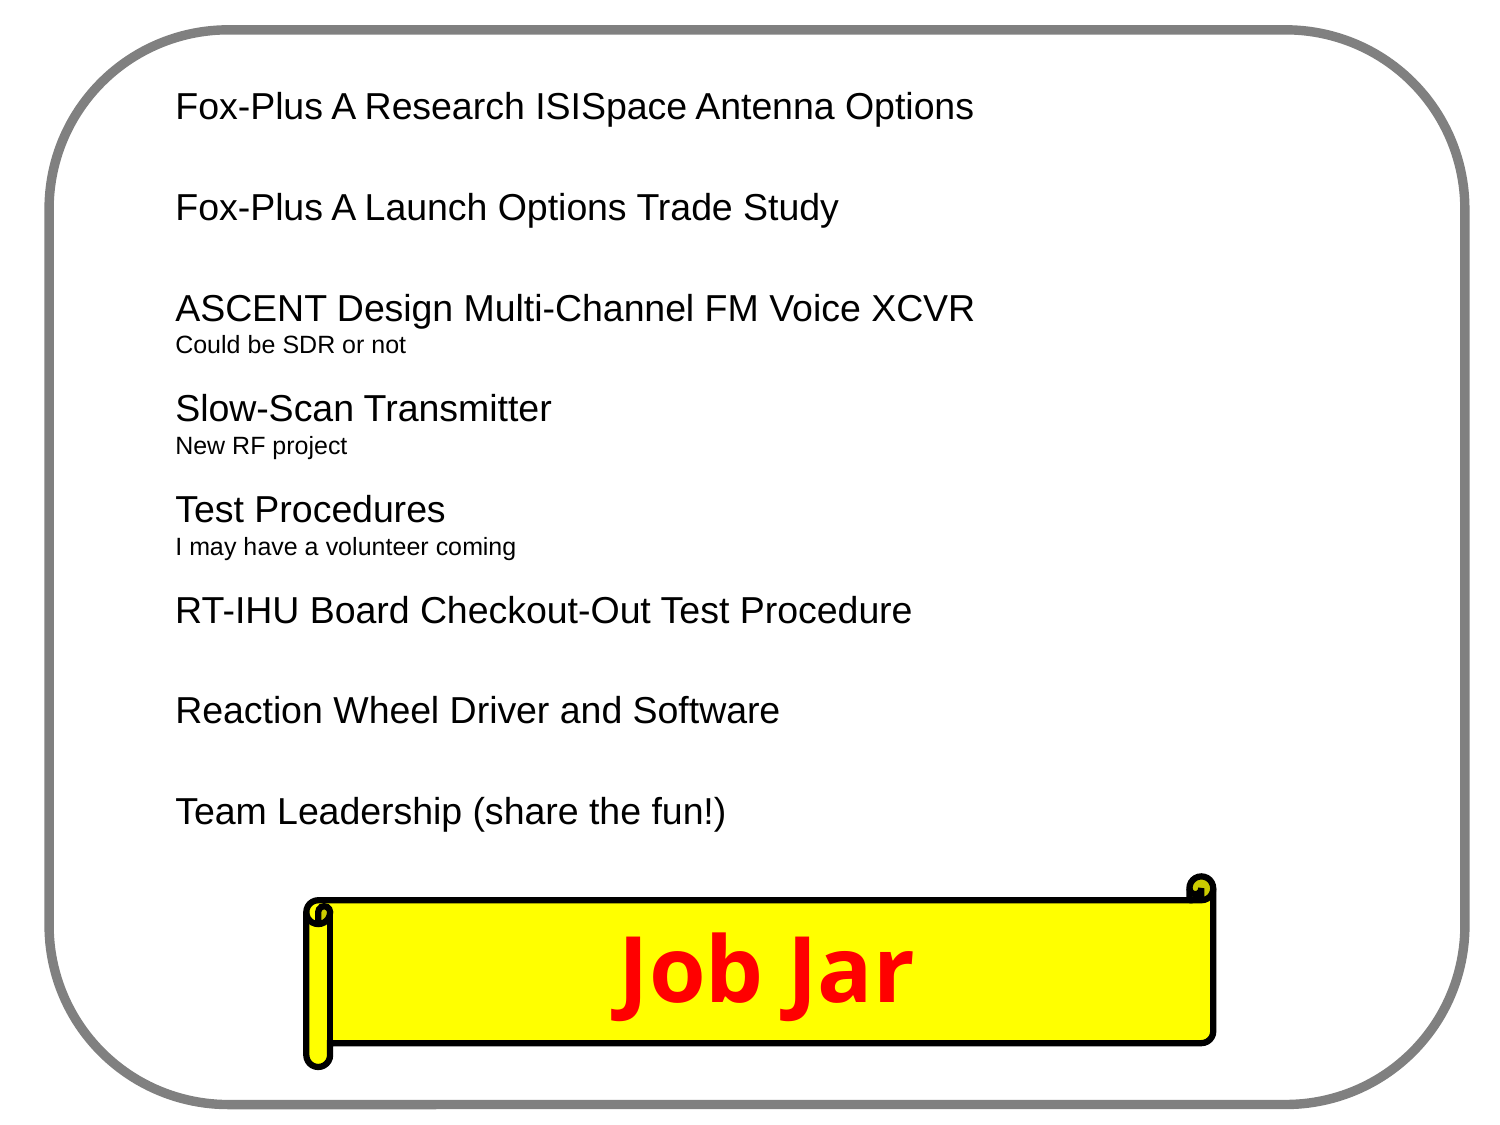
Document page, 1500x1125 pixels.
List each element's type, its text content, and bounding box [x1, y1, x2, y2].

text_box [310, 877, 1214, 903]
text_box Slow-Scan Transmitter New RF project [160, 377, 1360, 467]
text_box Job Jar [260, 903, 1273, 1028]
text_box Fox-Plus A Research ISISpace Antenna Options [160, 75, 1360, 175]
text_box Test Procedures I may have a volunteer coming [160, 477, 1360, 568]
text_box RT-IHU Board Checkout-Out Test Procedure [160, 578, 1360, 676]
text_box ASCENT Design Multi-Channel FM Voice XCVR Could be SDR or not [160, 286, 1360, 367]
text_box [306, 1028, 1214, 1068]
text_box Fox-Plus A Launch Options Trade Study [160, 175, 1360, 286]
text_box Team Leadership (share the fun!) [160, 779, 1360, 877]
text_box Reaction Wheel Driver and Software [160, 679, 1360, 777]
